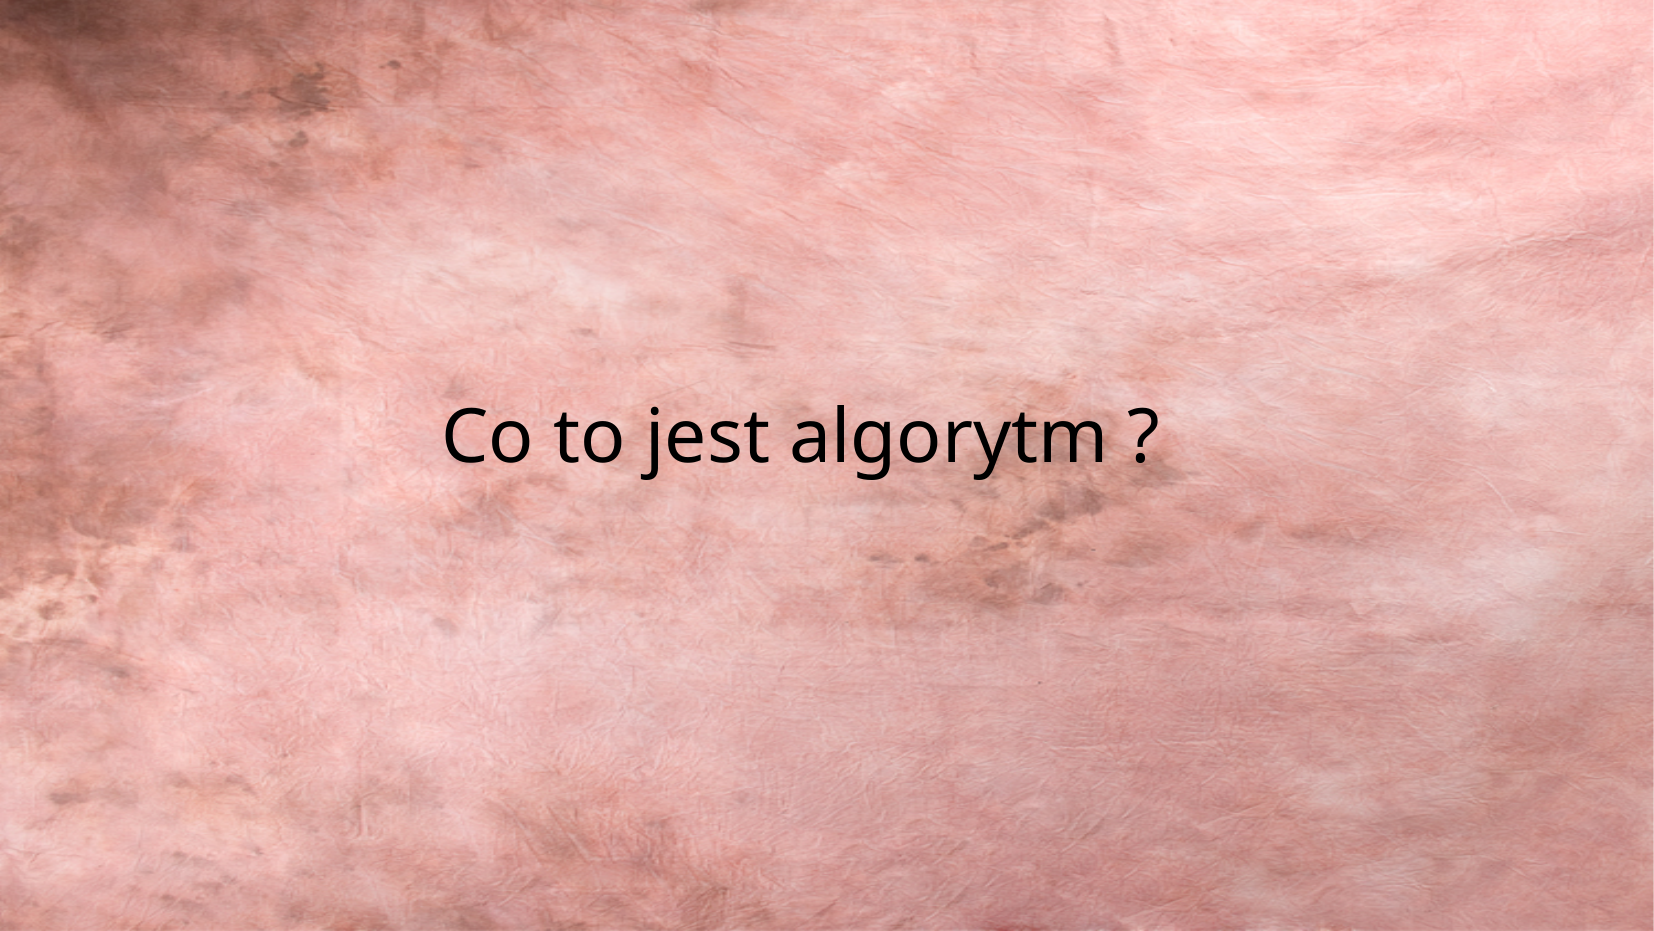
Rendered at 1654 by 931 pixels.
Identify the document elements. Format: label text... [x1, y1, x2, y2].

text_box Co to jest algorytm ? [426, 375, 1306, 541]
picture [0, 0, 1654, 931]
